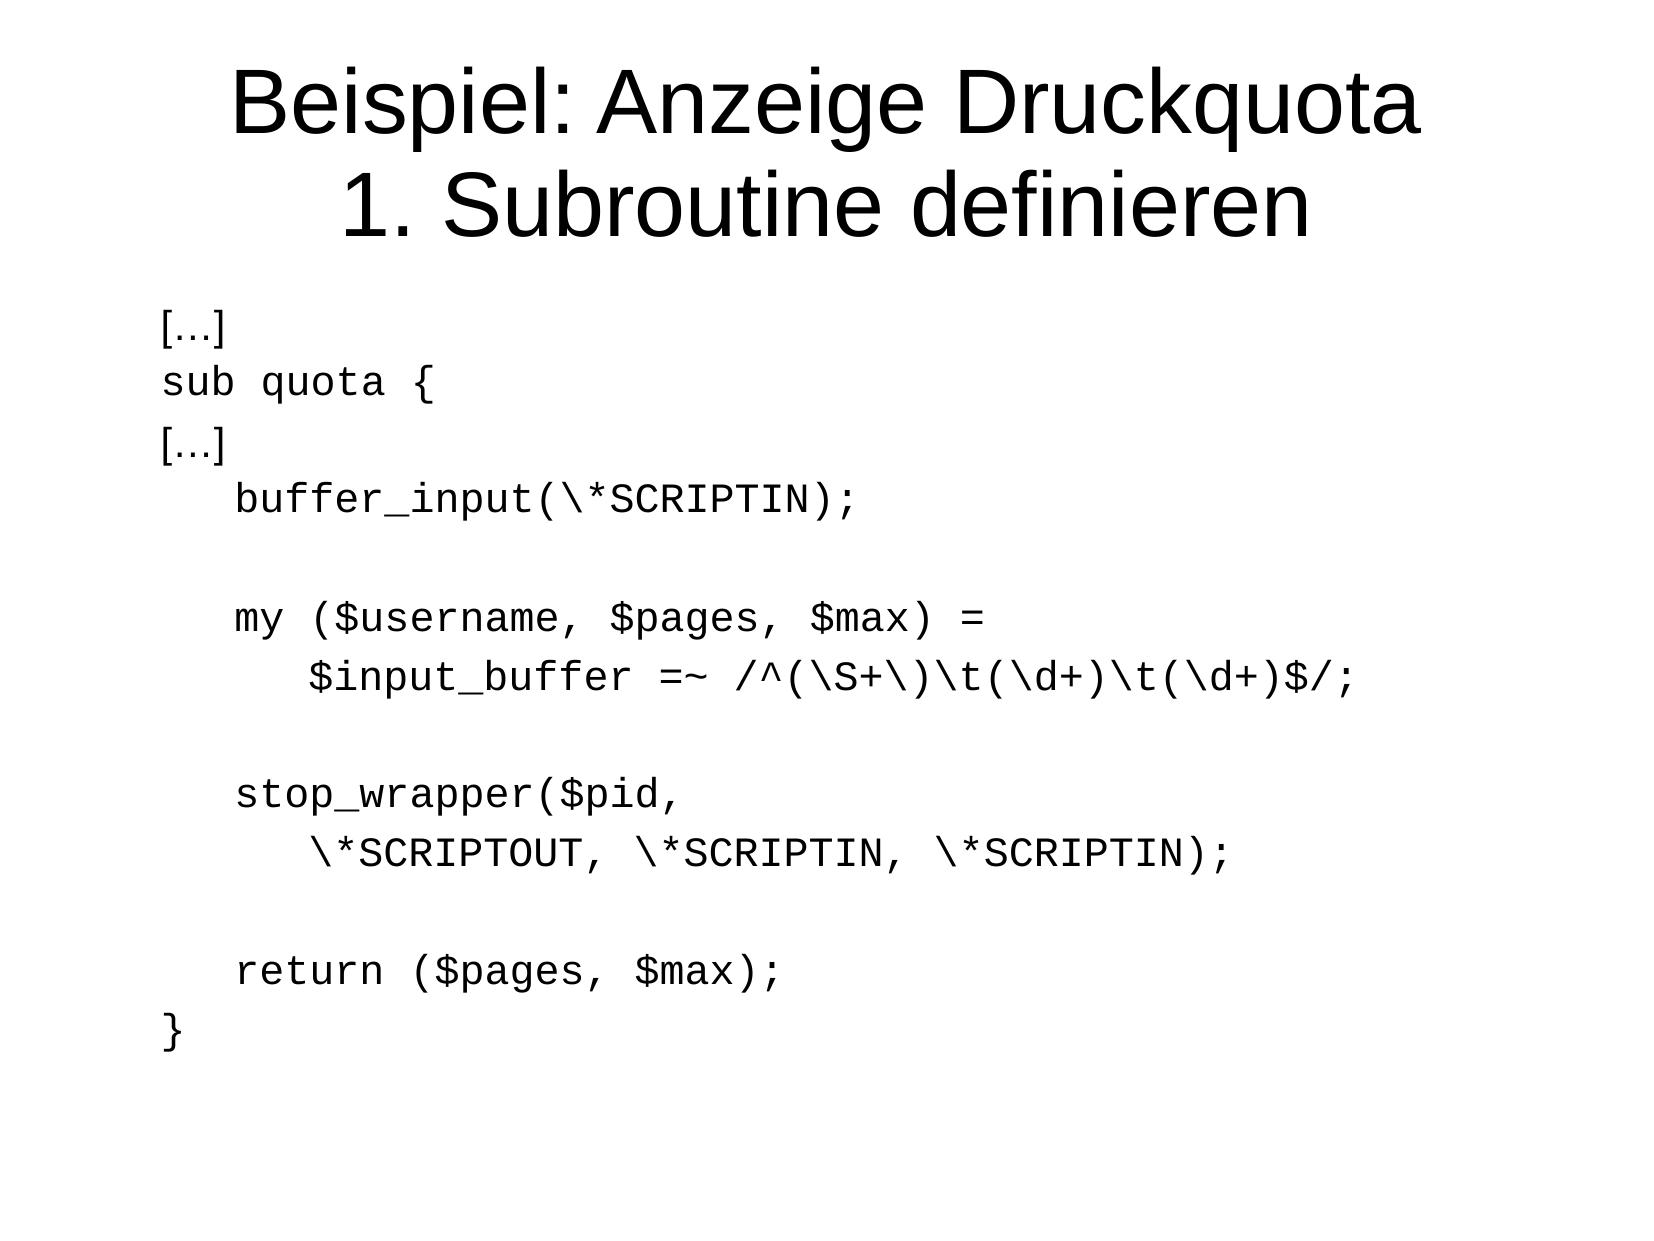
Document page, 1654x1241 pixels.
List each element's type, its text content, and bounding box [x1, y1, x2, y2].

title Beispiel: Anzeige Druckquota 1. Subroutine definieren [82, 49, 1571, 257]
text_box […] sub quota { […] buffer_input(\*SCRIPTIN); my ($username, $pages, $max) = $input_buffer =~ /^(\S+\)\t(\d+)\t(\d+)$/; stop_wrapper($pid, \*SCRIPTOUT, \*SCRIPTIN, \*SCRIPTIN); return ($pages, $max); } [88, 295, 1565, 1182]
